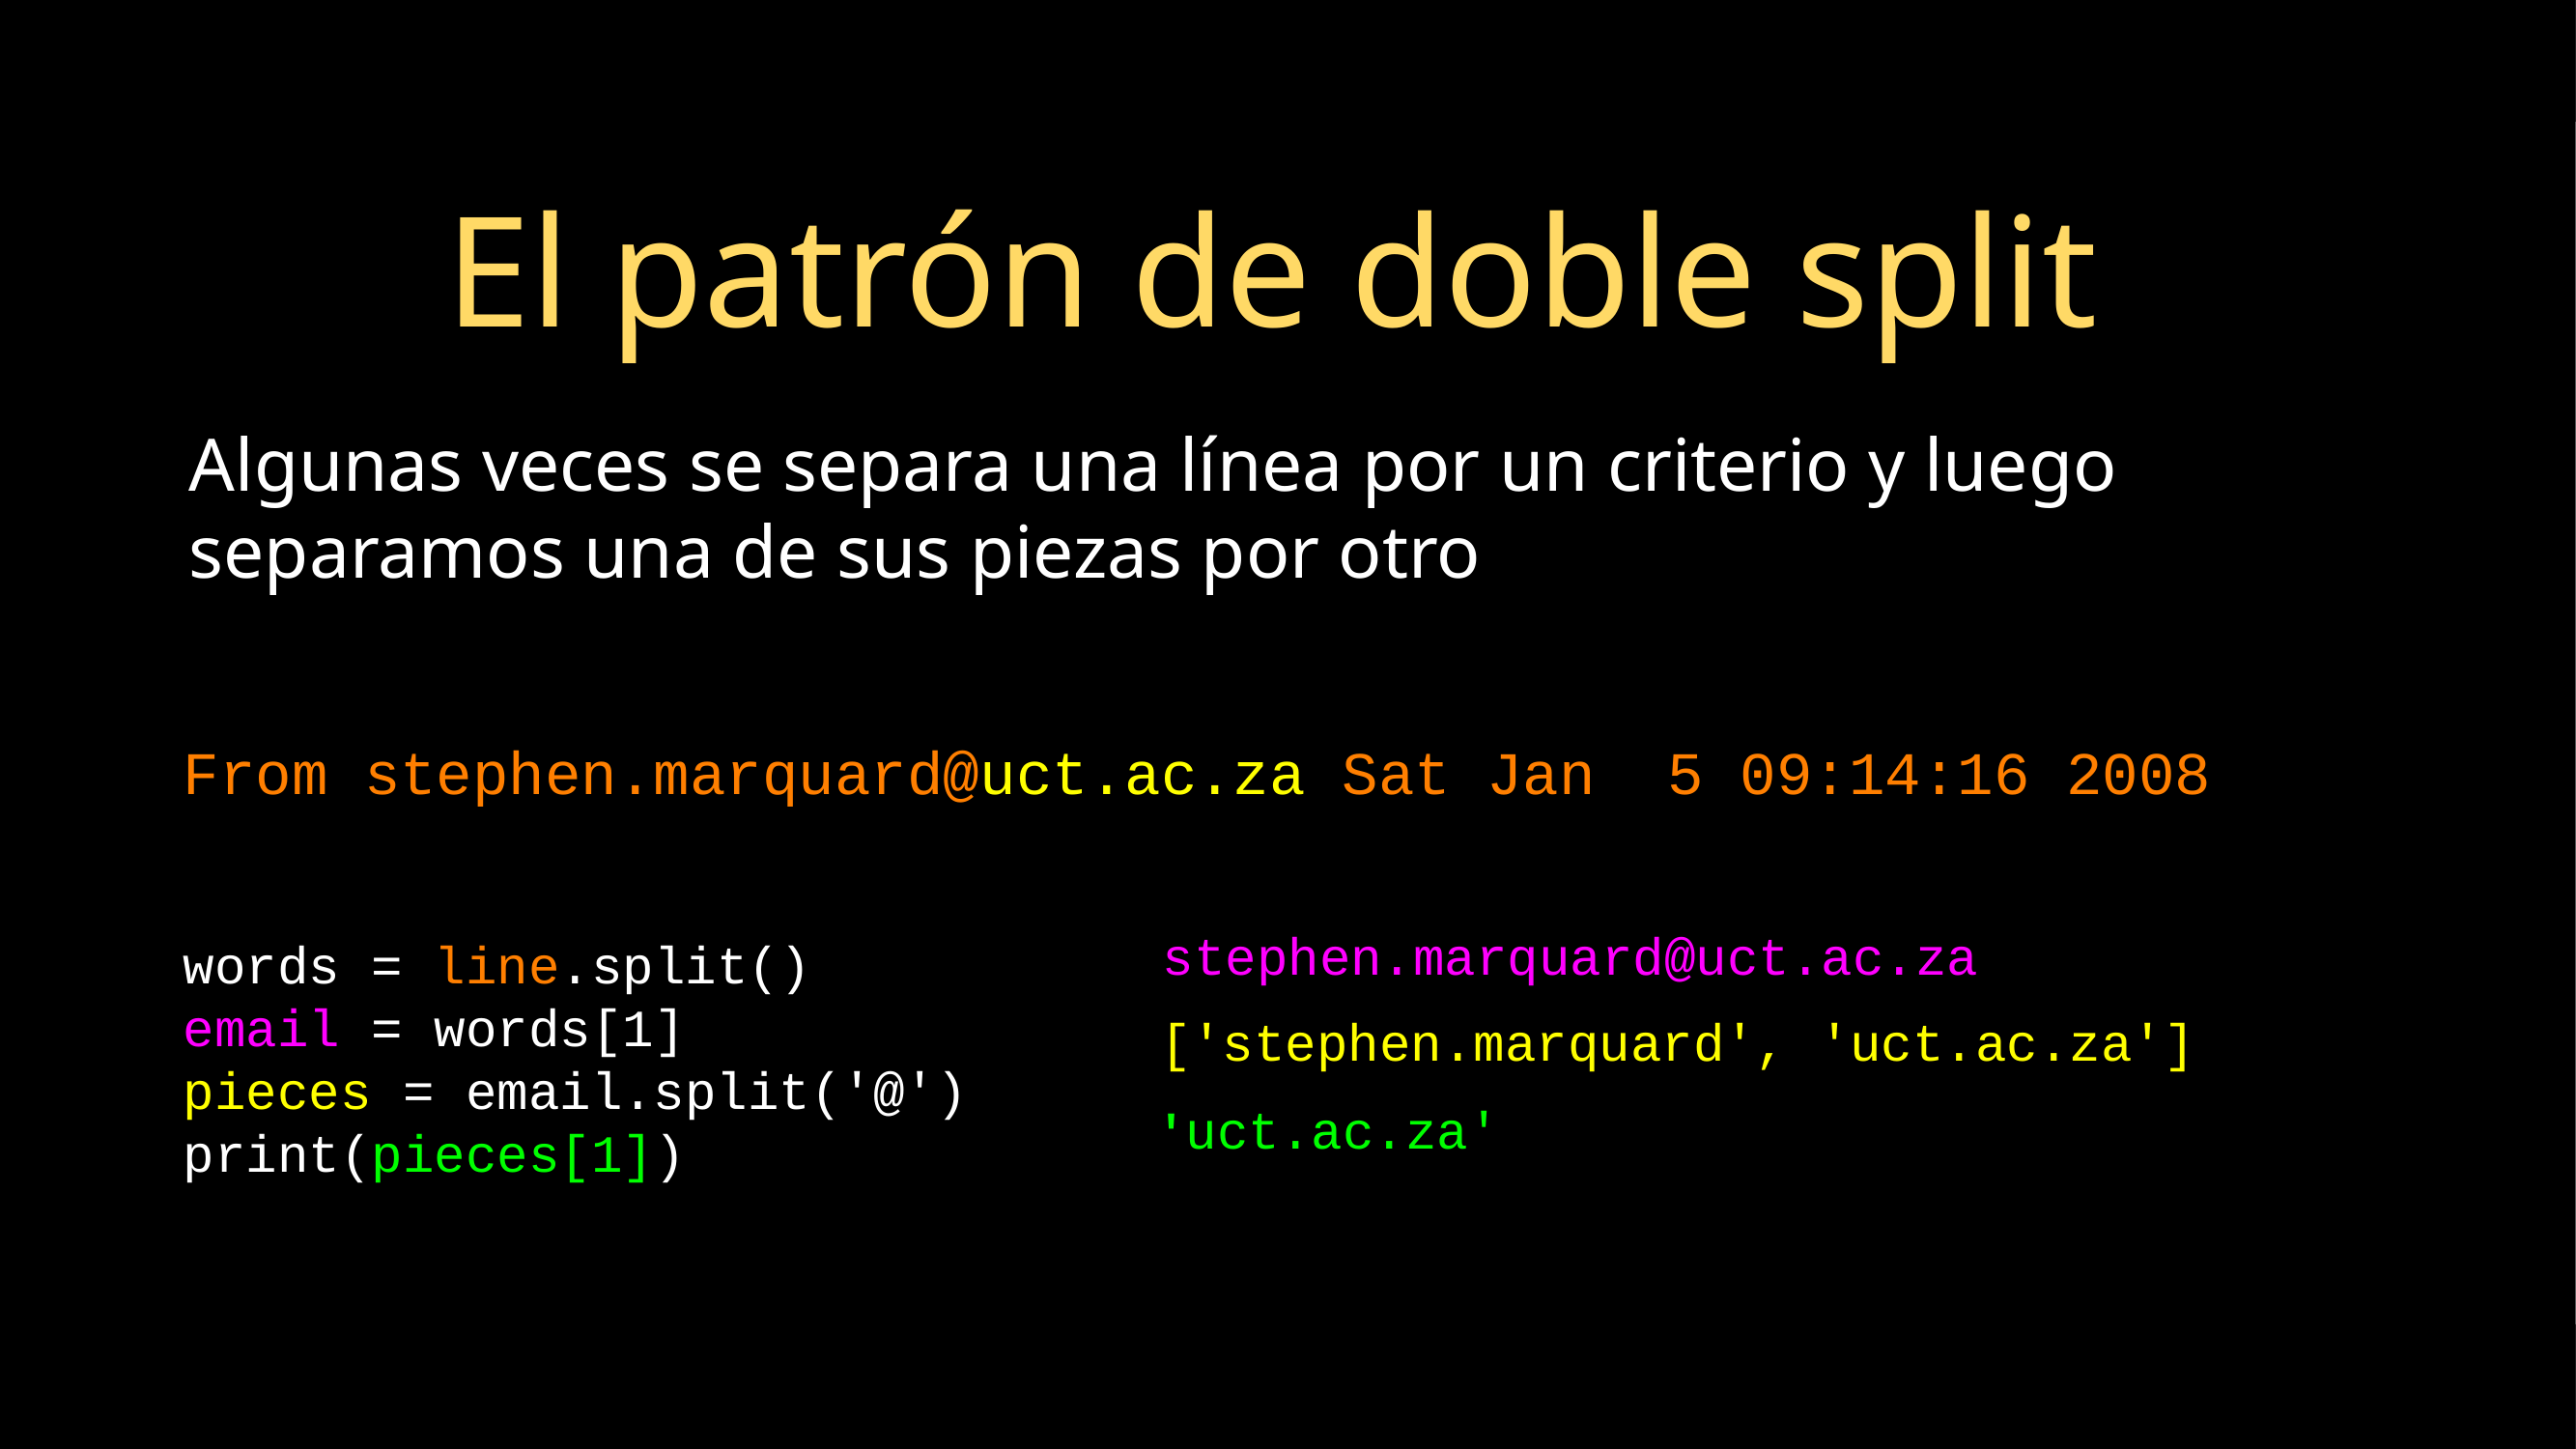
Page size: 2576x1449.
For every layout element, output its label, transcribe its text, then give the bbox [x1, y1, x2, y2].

title El patrón de doble split [0, 128, 2544, 403]
text_box words = line.split() email = words[1] pieces = email.split('@') print(pieces[1]) [183, 886, 1163, 1229]
text_box stephen.marquard@uct.ac.za [1162, 900, 2204, 1008]
text_box From stephen.marquard@uct.ac.za Sat Jan 5 09:14:16 2008 [183, 717, 2298, 824]
text_box 'uct.ac.za' [1156, 1084, 1590, 1172]
text_box ['stephen.marquard', 'uct.ac.za'] [1163, 1002, 2267, 1079]
list Algunas veces se separa una línea por un criterio y luego separamos una de sus piezas por otro [183, 412, 2391, 679]
